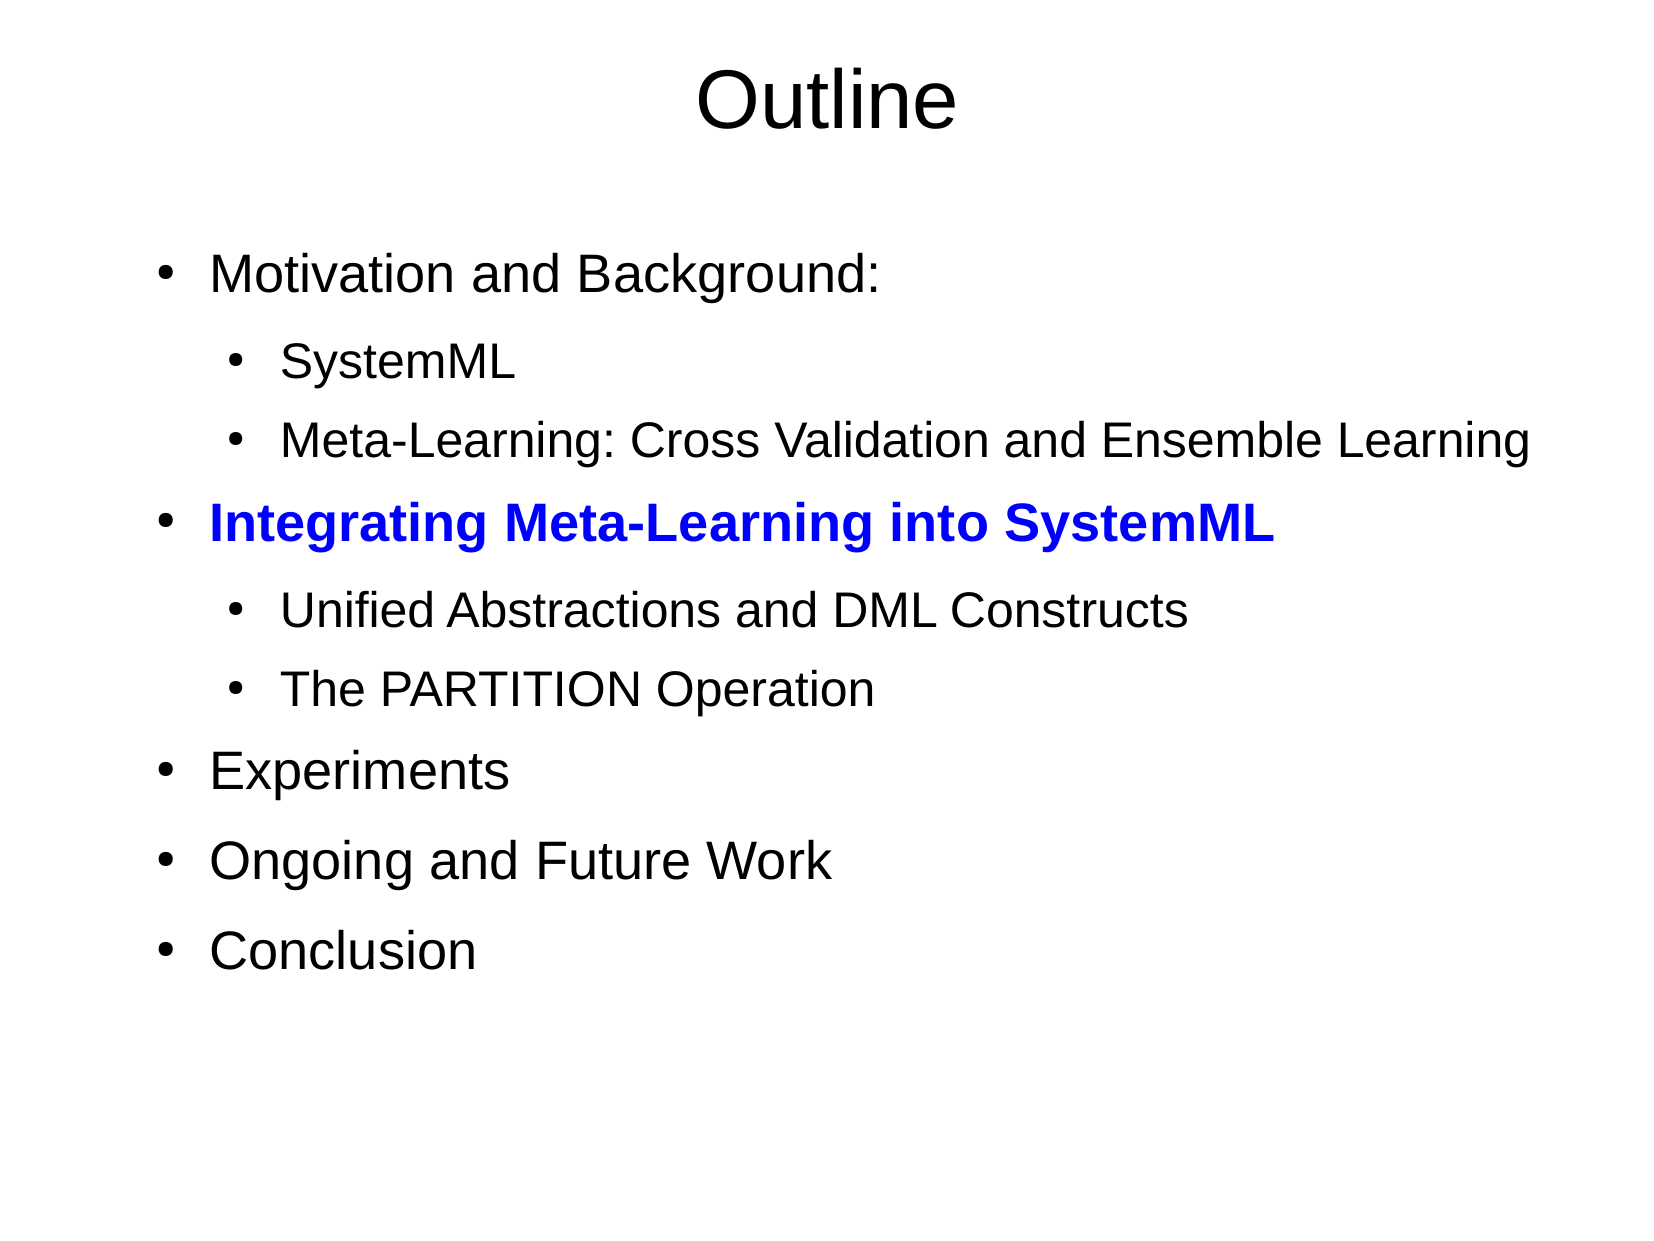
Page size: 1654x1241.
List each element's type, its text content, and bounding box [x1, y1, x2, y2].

list Motivation and Background: SystemML Meta-Learning: Cross Validation and Ensemble Learning Integrating Meta-Learning into SystemML Unified Abstractions and DML Constructs The PARTITION Operation Experiments Ongoing and Future Work Conclusion [138, 243, 1560, 1062]
title Outline [83, 49, 1572, 151]
